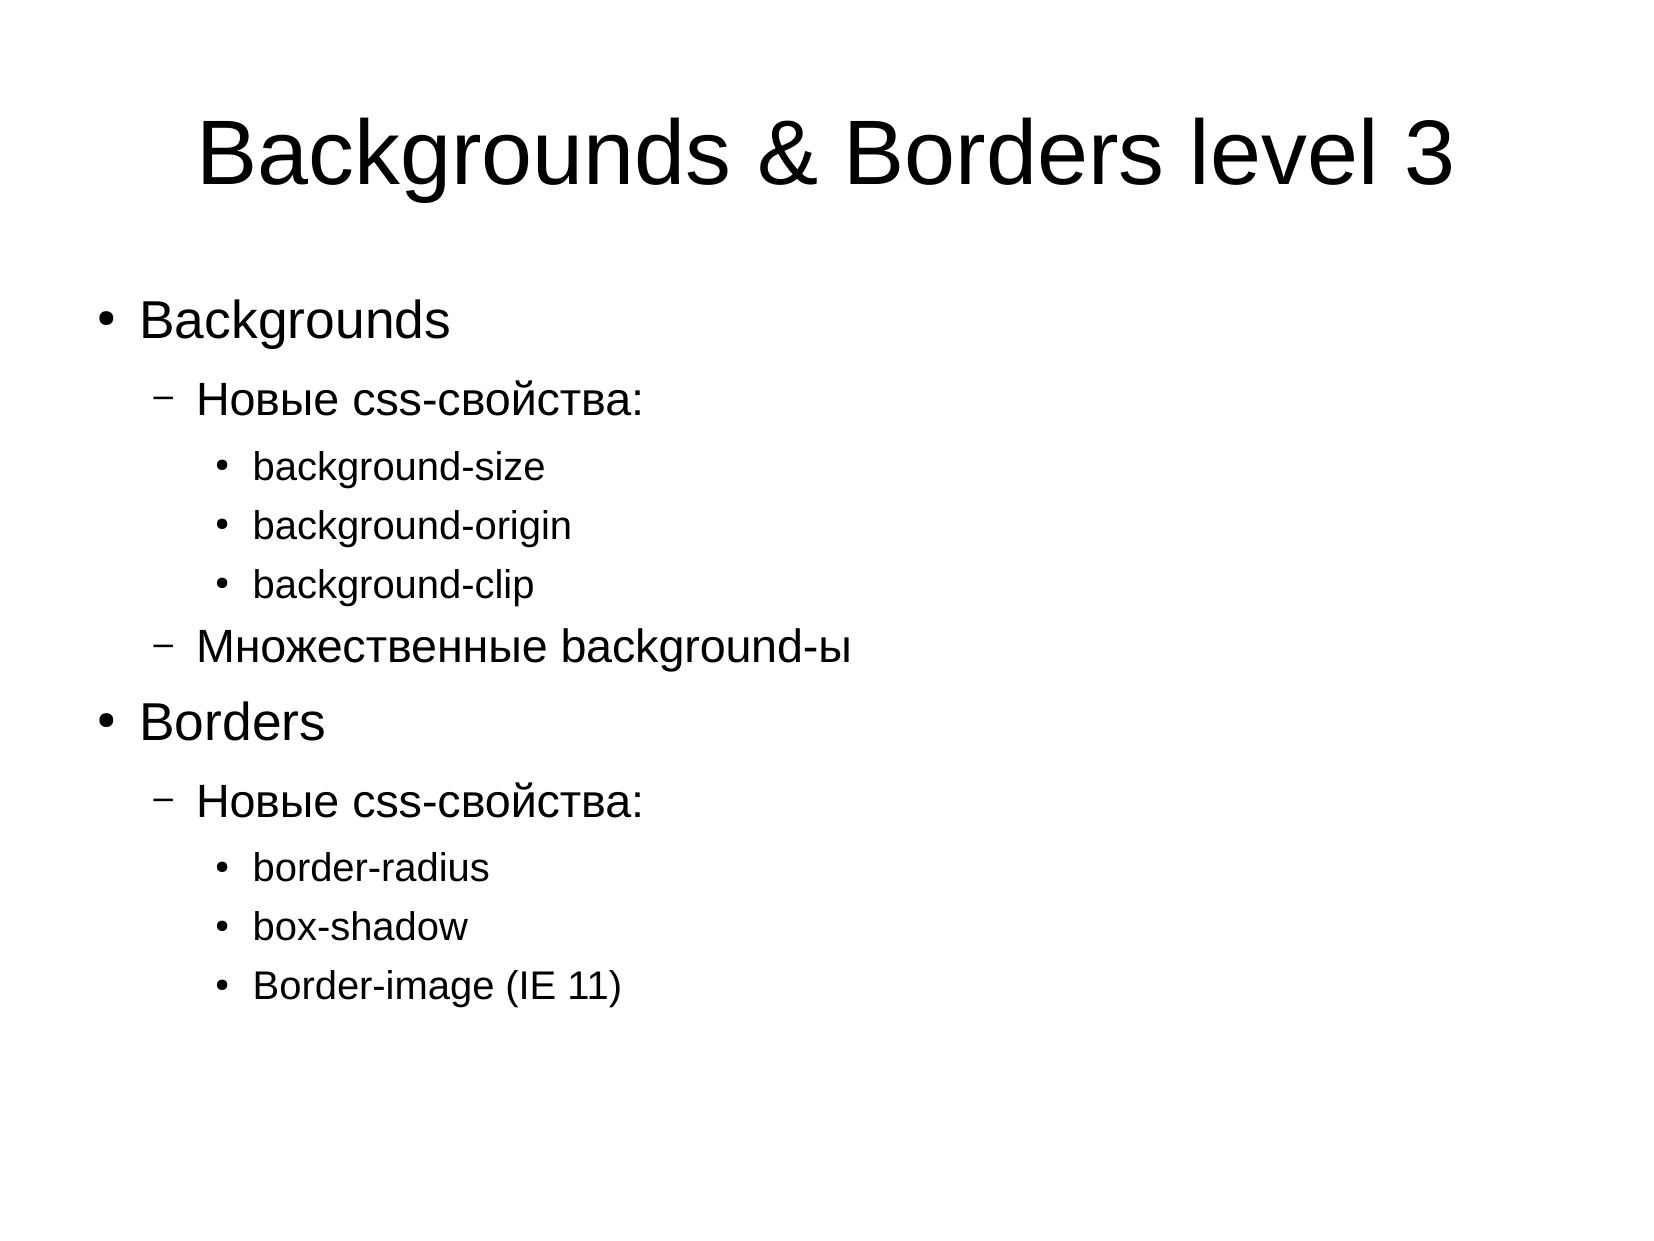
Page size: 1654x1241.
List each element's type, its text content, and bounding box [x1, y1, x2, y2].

list Backgrounds Новые css-свойства: background-size background-origin background-clip Множественные background-ы Borders Новые css-свойства: border-radius box-shadow Border-image (IE 11) [82, 290, 1571, 1010]
title Backgrounds & Borders level 3 [82, 49, 1571, 257]
